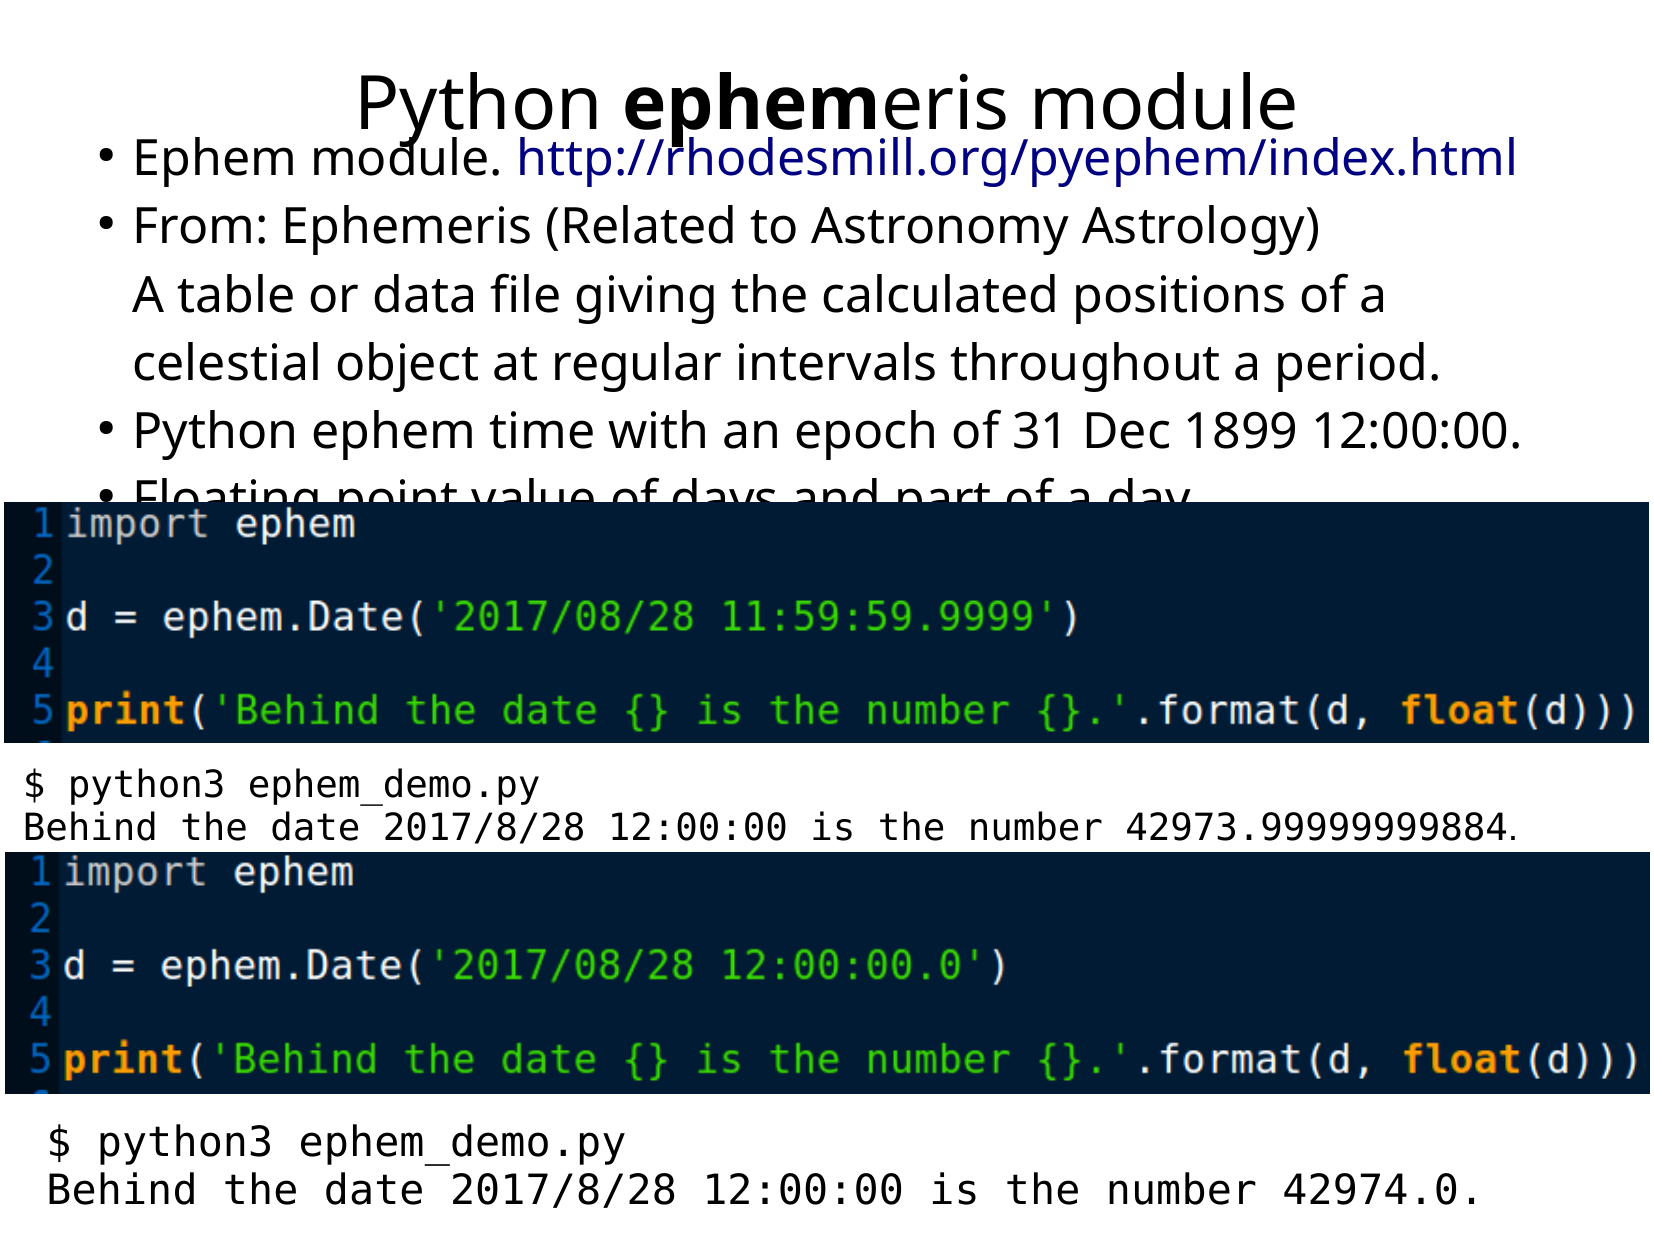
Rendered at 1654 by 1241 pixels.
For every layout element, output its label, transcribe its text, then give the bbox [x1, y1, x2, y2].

title Python ephemeris module [82, 49, 1571, 151]
text_box $ python3 ephem_demo.py Behind the date 2017/8/28 12:00:00 is the number 42973.99999999884. [8, 755, 1654, 916]
subtitle Ephem module. http://rhodesmill.org/pyephem/index.html From: Ephemeris (Related to Astronomy Astrology) A table or data file giving the calculated positions of a celestial object at regular intervals throughout a period. Python ephem time with an epoch of 31 Dec 1899 12:00:00. Floating point value of days and part of a day. [97, 146, 1586, 502]
picture [5, 852, 1650, 1094]
picture [4, 502, 1649, 743]
text_box $ python3 ephem_demo.py Behind the date 2017/8/28 12:00:00 is the number 42974.0. [31, 1110, 1627, 1241]
